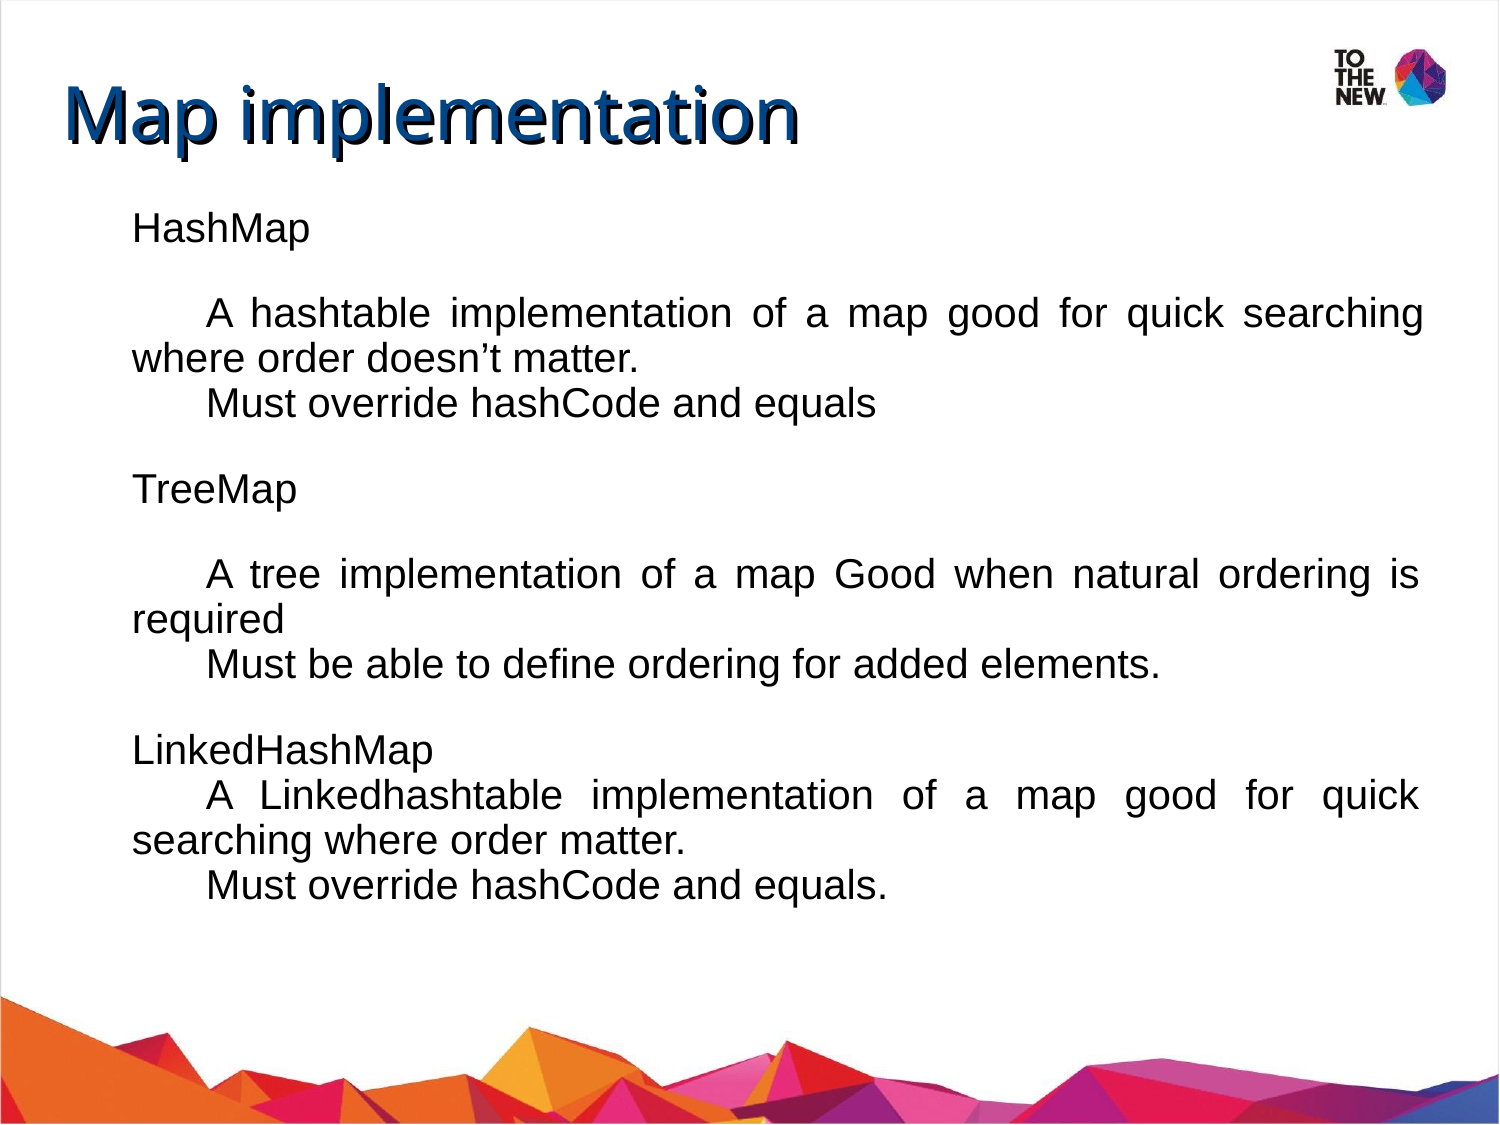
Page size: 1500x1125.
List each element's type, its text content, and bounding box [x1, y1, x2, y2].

text_box HashMap A hashtable implementation of a map good for quick searching where order doesn’t matter. Must override hashCode and equals TreeMap A tree implementation of a map Good when natural ordering is required Must be able to define ordering for added elements. LinkedHashMap A Linkedhashtable implementation of a map good for quick searching where order matter. Must override hashCode and equals. [117, 199, 1475, 1000]
picture [0, 0, 1499, 1124]
text_box Map implementation [46, 35, 1397, 185]
